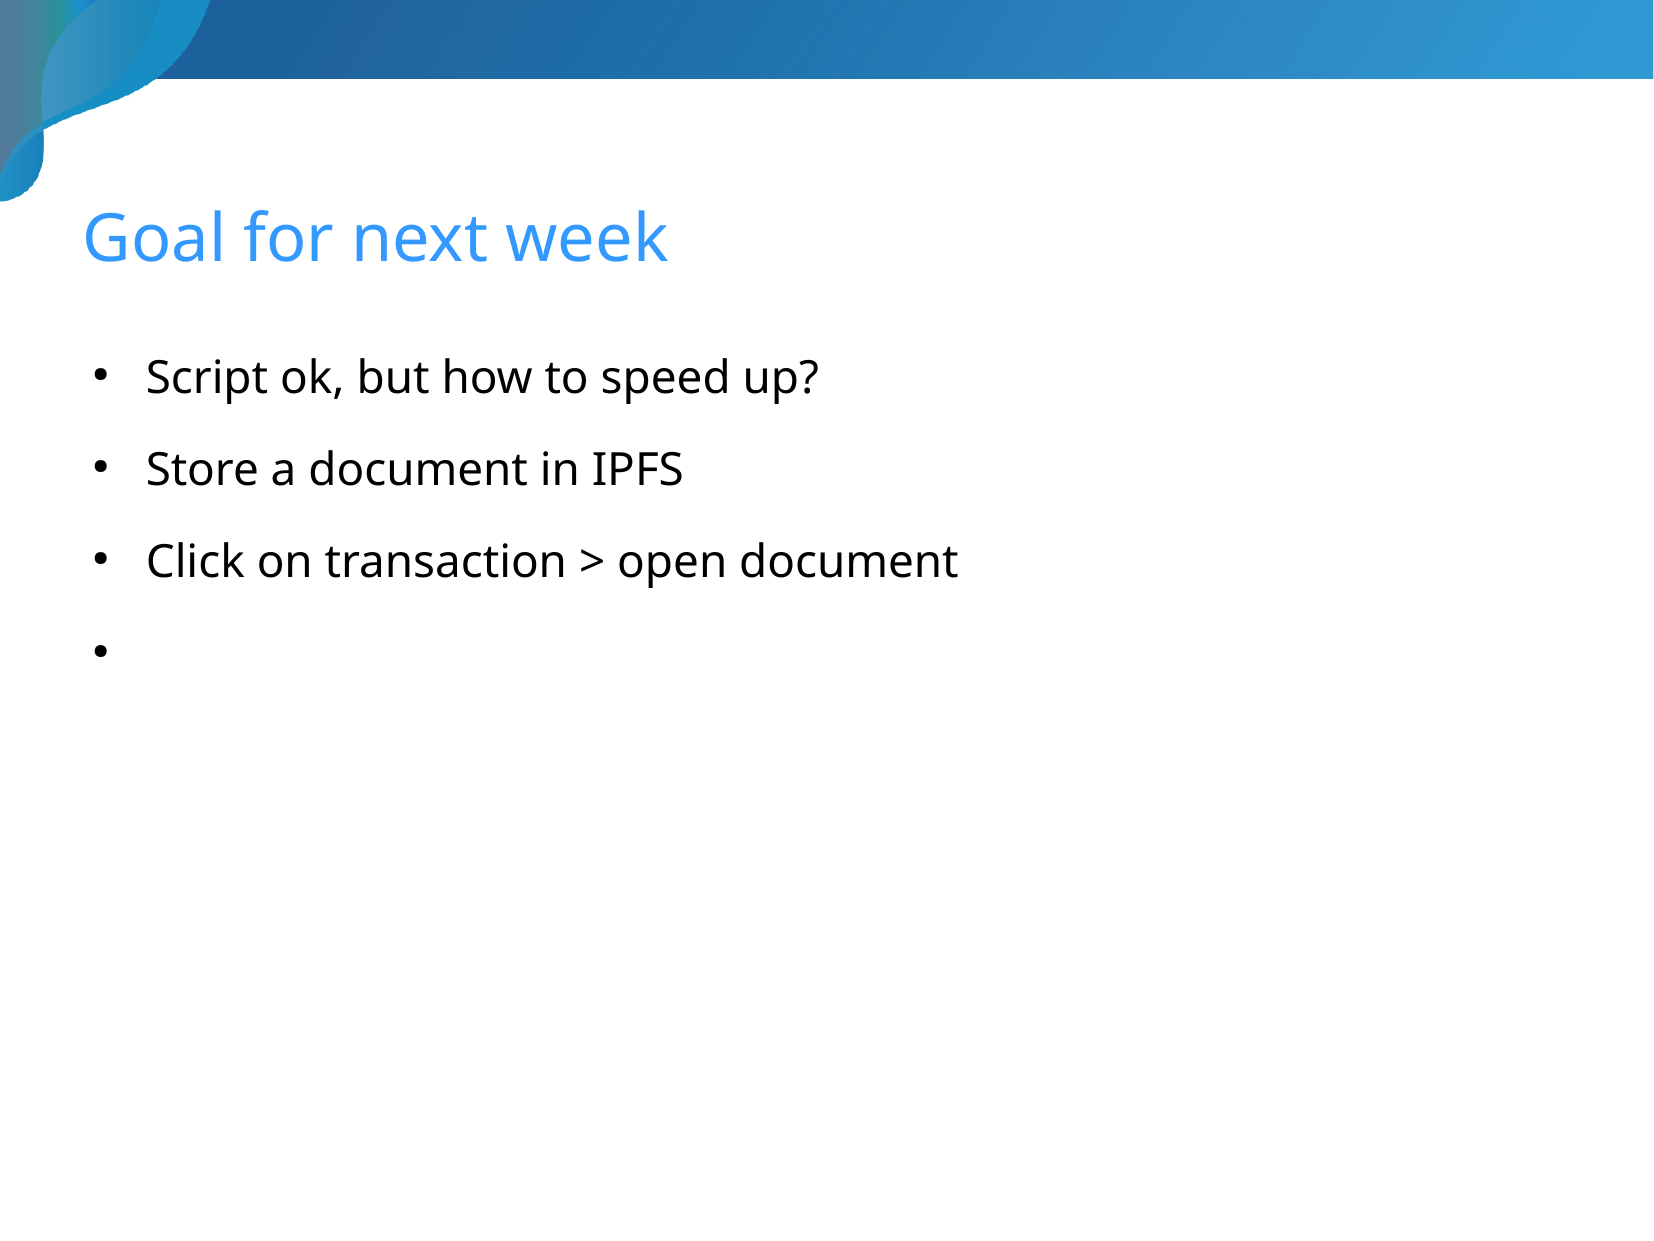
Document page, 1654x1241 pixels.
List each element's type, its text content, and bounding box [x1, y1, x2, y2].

picture [0, 0, 1654, 1241]
title Goal for next week [82, 139, 1571, 332]
list Script ok, but how to speed up? Store a document in IPFS Click on transaction > open document [75, 344, 1564, 1241]
